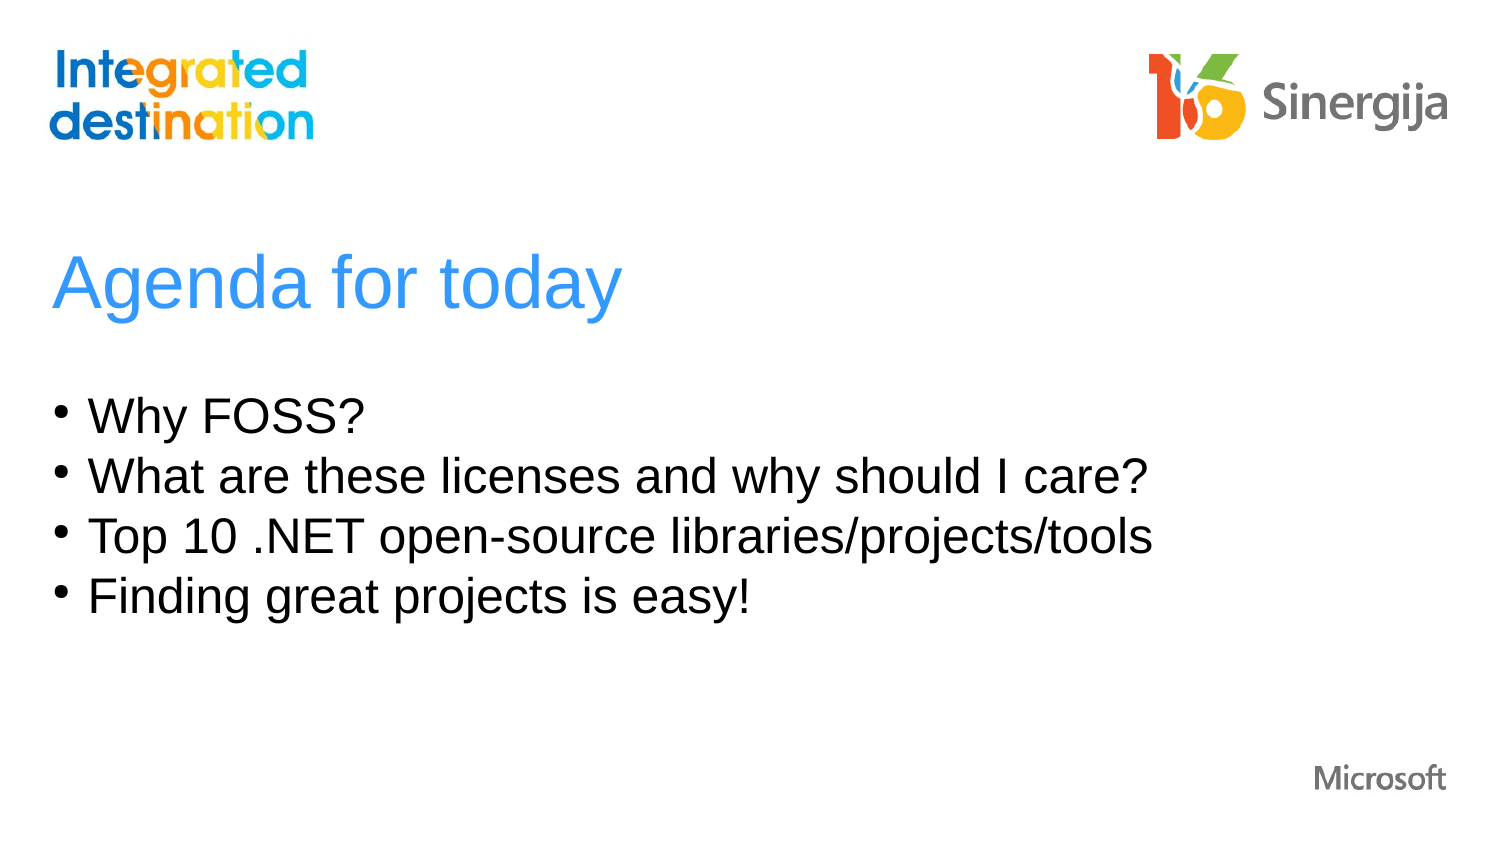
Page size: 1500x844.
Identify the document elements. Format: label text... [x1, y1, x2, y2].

text_box Agenda for today Why FOSS? What are these licenses and why should I care? Top 10 .NET open-source libraries/projects/tools Finding great projects is easy! [37, 225, 1439, 724]
picture [1149, 0, 1500, 140]
picture [0, 0, 313, 140]
picture [1315, 764, 1500, 844]
